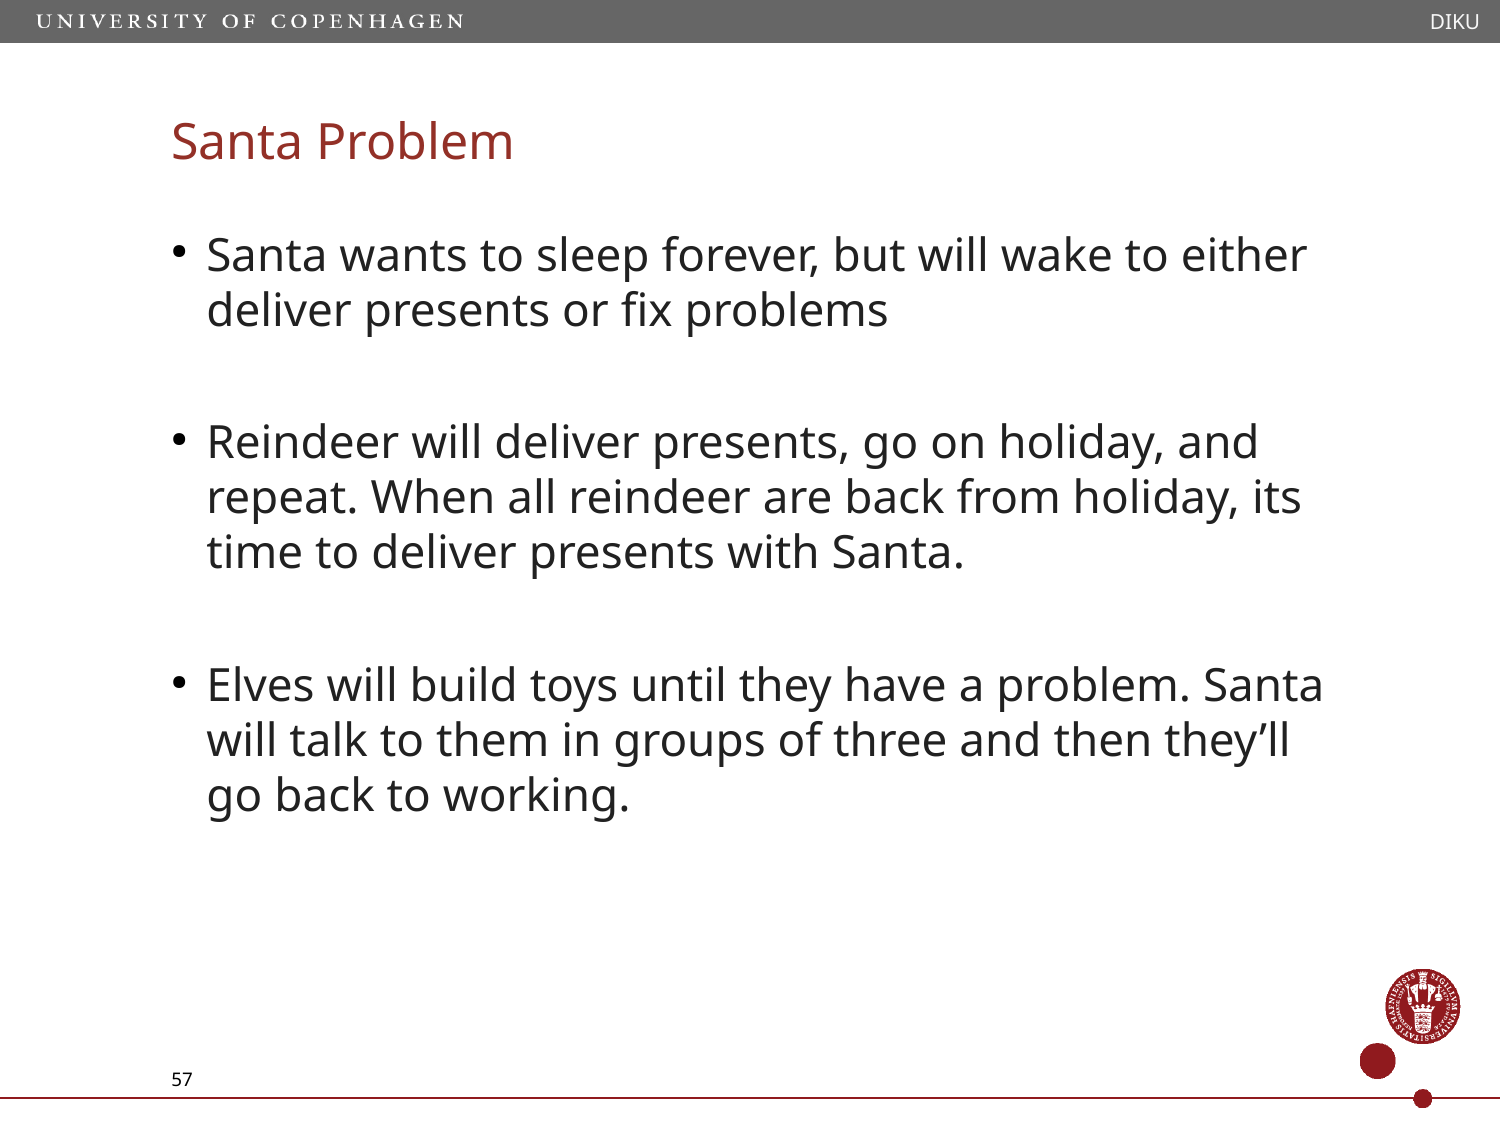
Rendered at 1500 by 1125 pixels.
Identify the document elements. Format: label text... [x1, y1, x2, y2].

picture [0, 910, 1500, 1122]
text_box DIKU [469, 0, 1495, 43]
title Santa Problem [171, 75, 1329, 171]
text_box <number> [171, 1067, 522, 1092]
list Santa wants to sleep forever, but will wake to either deliver presents or fix problems Reindeer will deliver presents, go on holiday, and repeat. When all reindeer are back from holiday, its time to deliver presents with Santa. Elves will build toys until they have a problem. Santa will talk to them in groups of three and then they’ll go back to working. [171, 225, 1329, 900]
